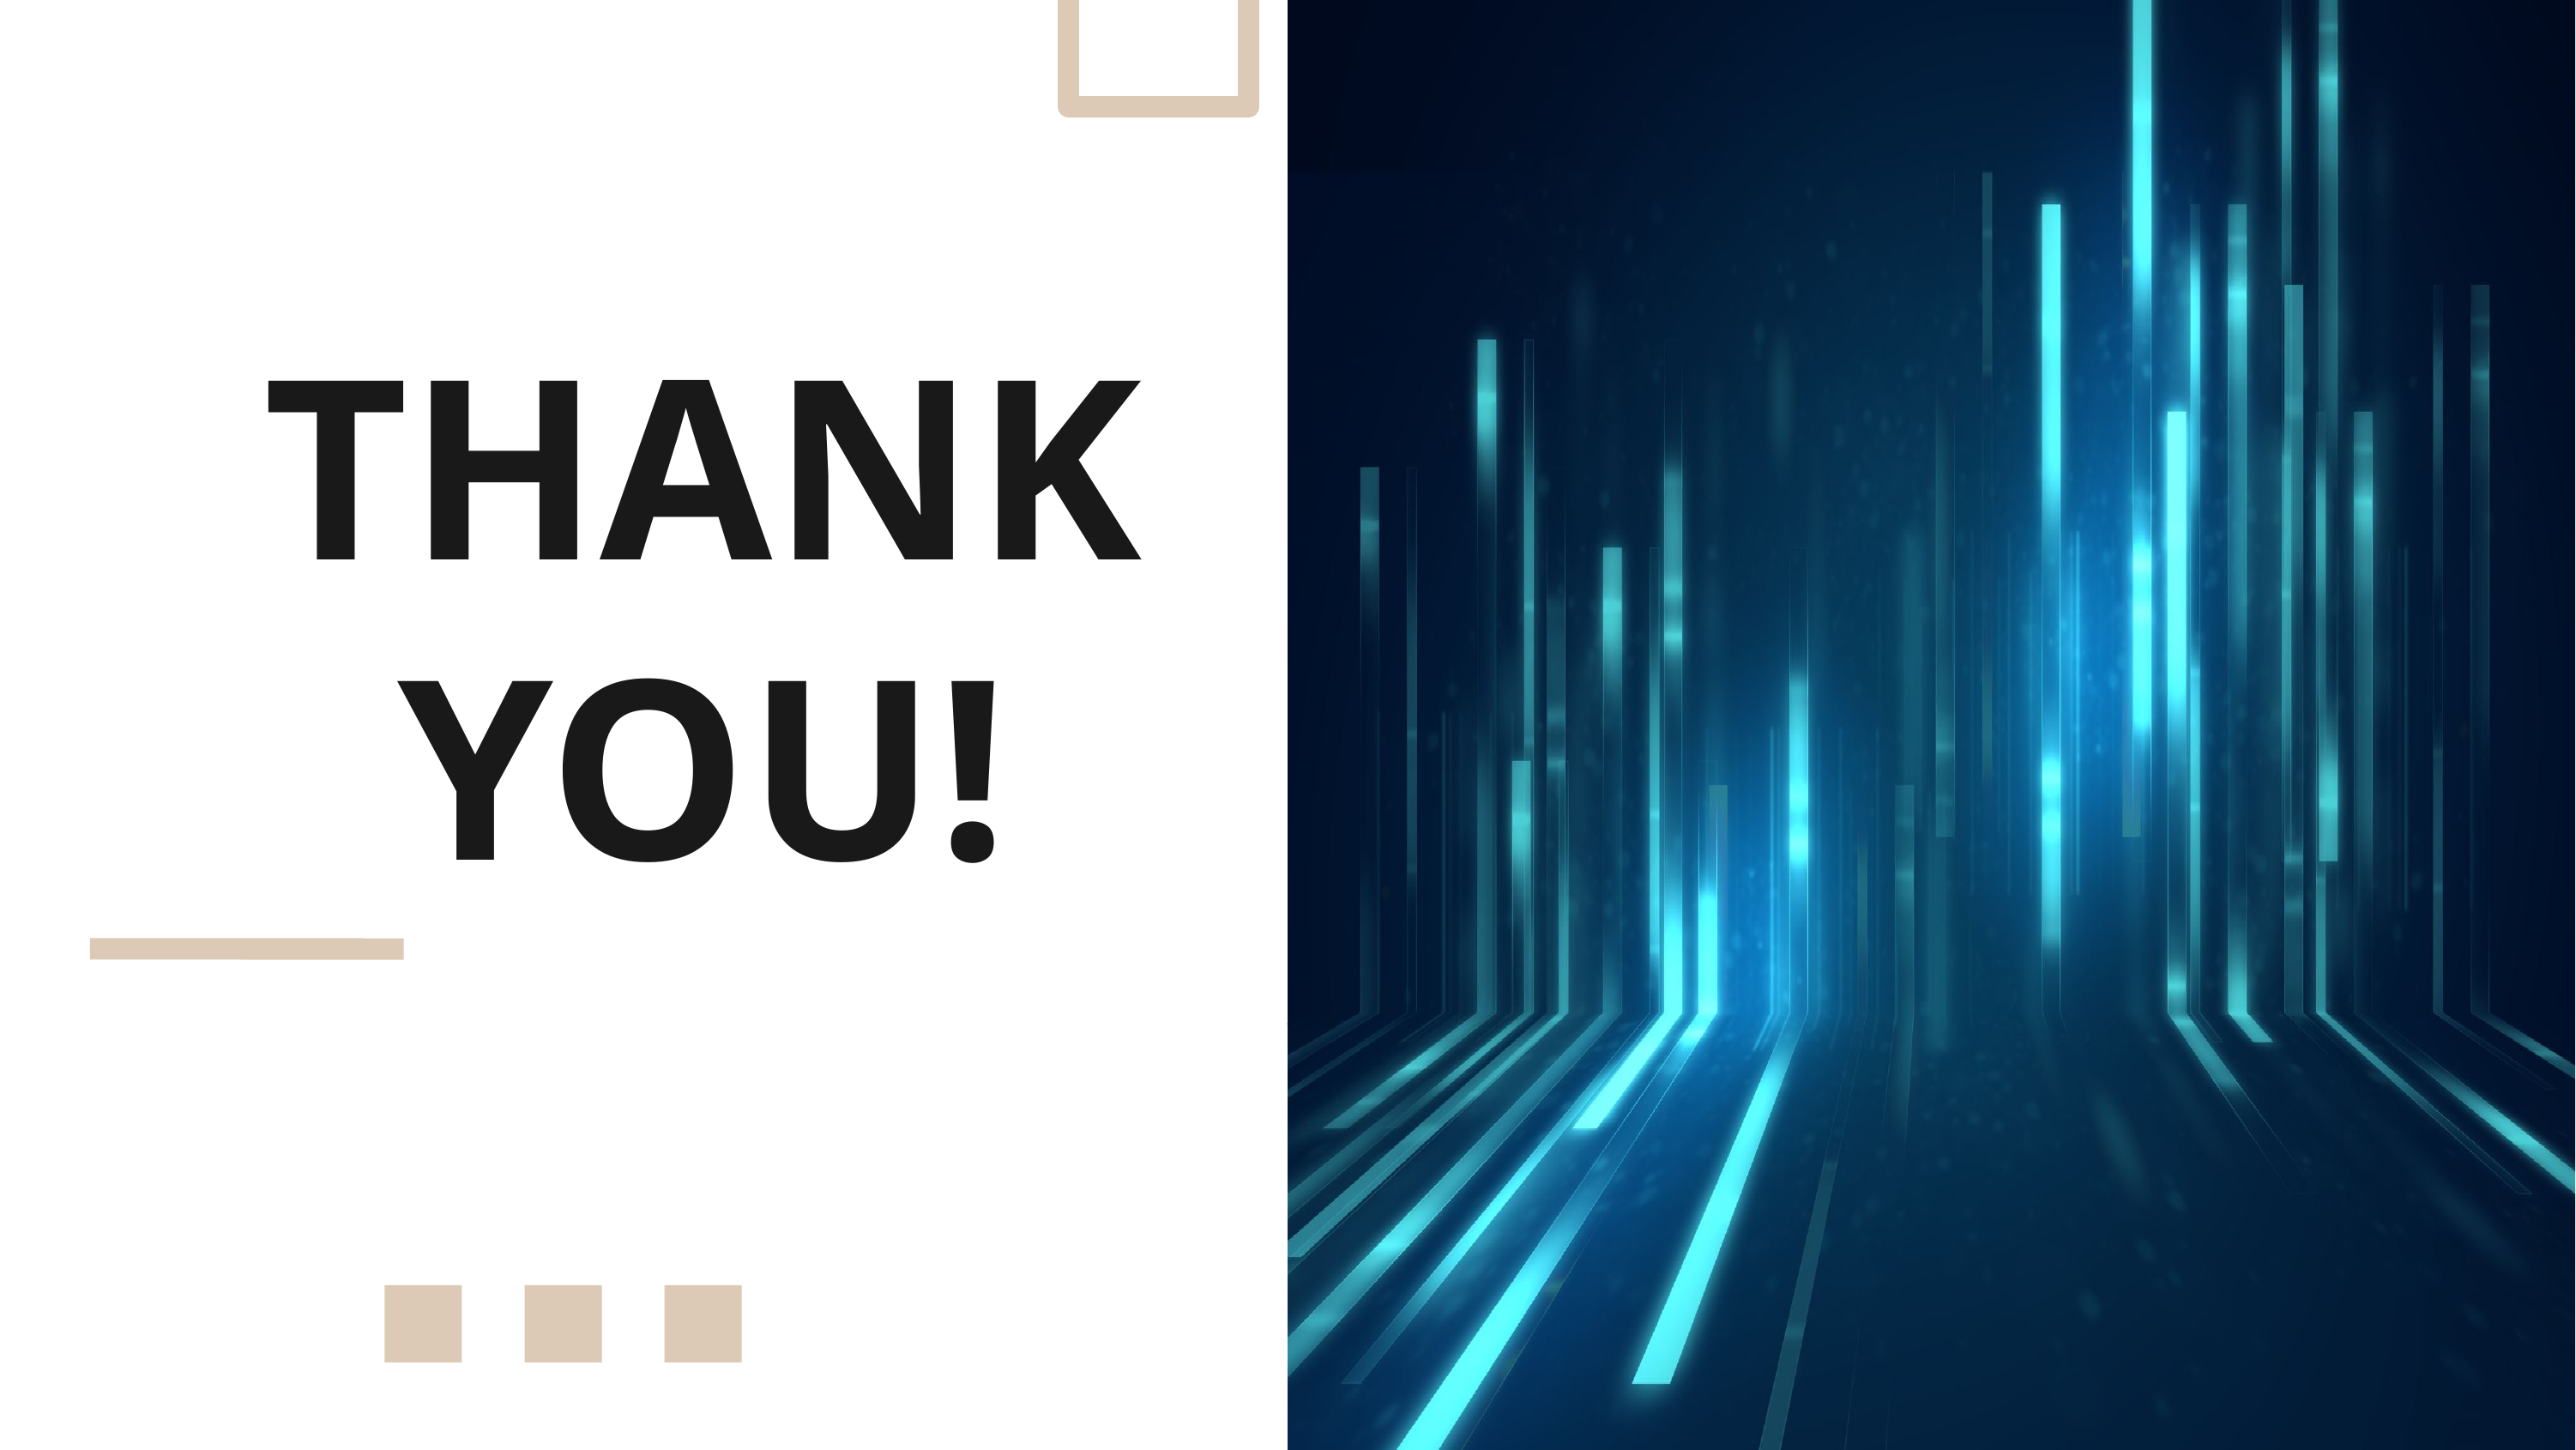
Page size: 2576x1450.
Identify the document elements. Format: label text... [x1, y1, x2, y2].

text_box [664, 1284, 742, 1362]
text_box [89, 938, 404, 960]
text_box [384, 1284, 462, 1362]
text_box [524, 1284, 602, 1362]
picture [1288, 0, 2576, 1450]
title THANK YOU! [224, 309, 1182, 896]
